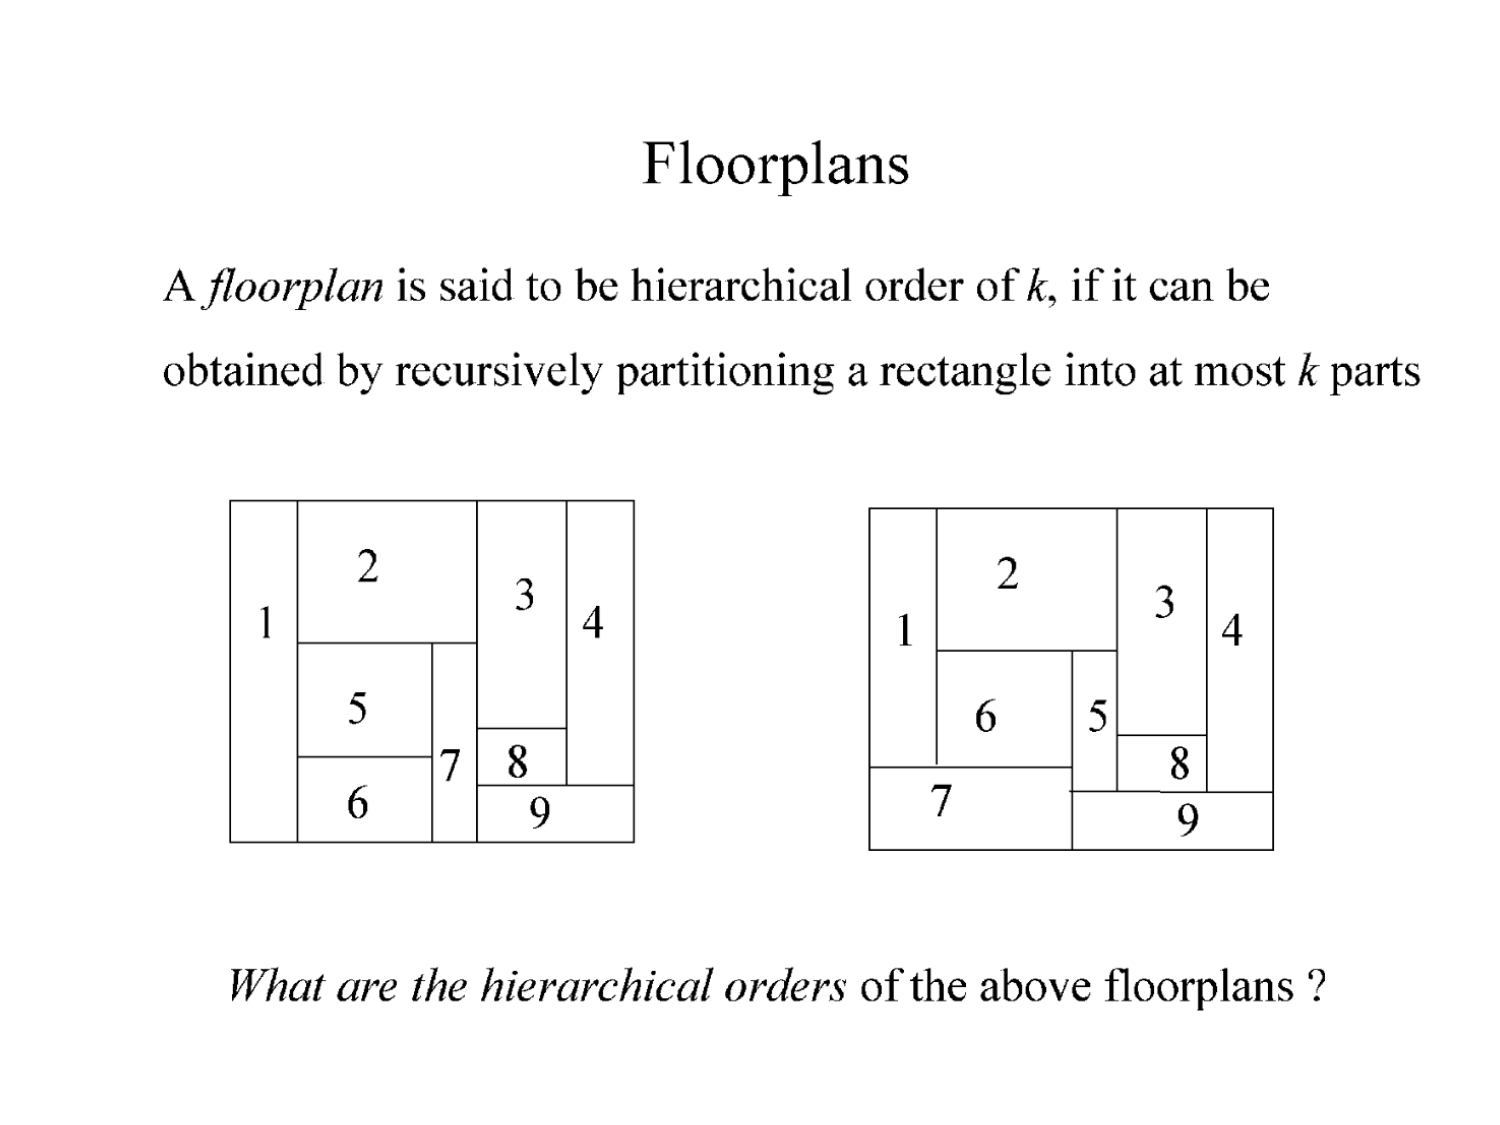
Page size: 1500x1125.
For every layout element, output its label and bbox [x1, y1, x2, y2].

picture [46, 62, 1453, 1041]
